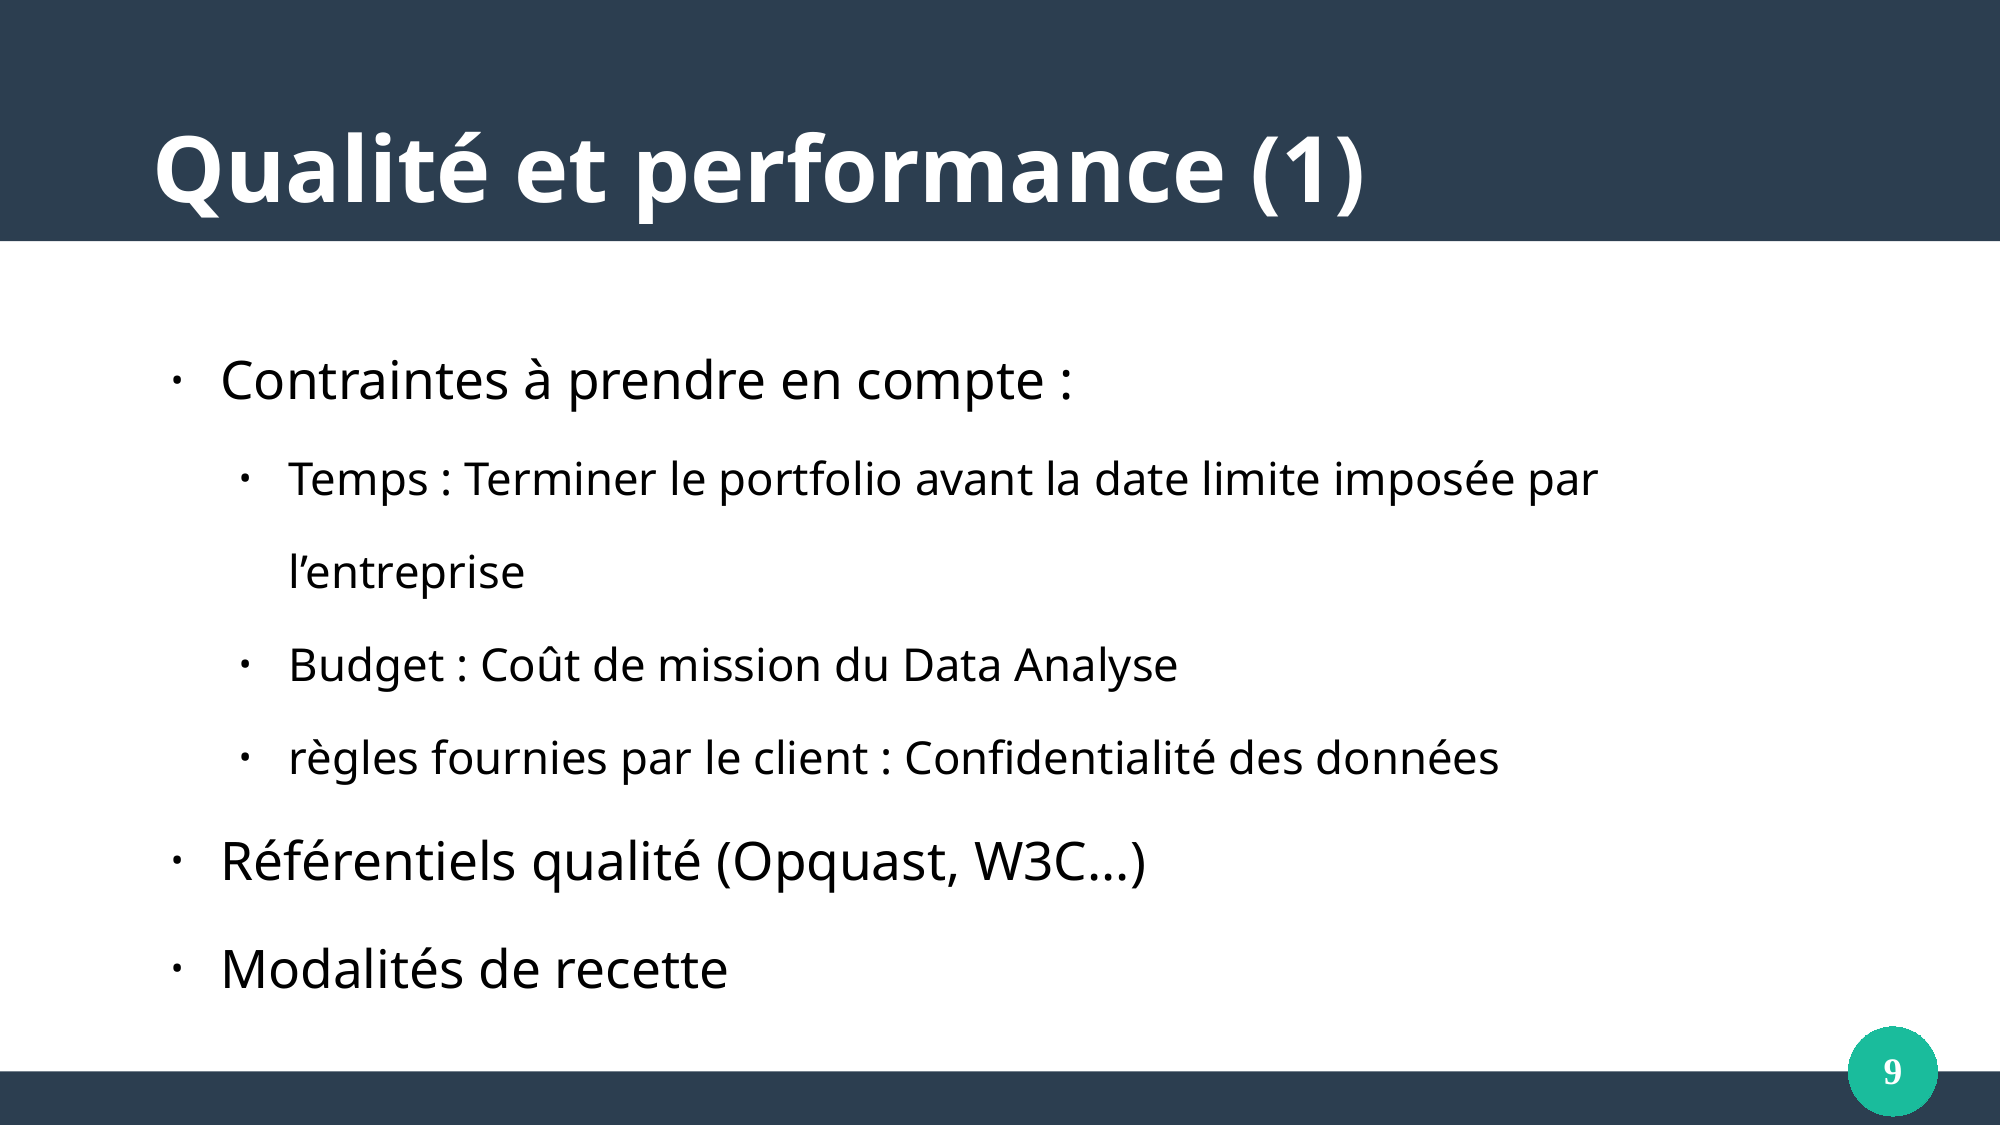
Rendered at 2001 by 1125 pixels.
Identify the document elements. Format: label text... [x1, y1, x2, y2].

list Contraintes à prendre en compte : Temps : Terminer le portfolio avant la date limite imposée par l’entreprise Budget : Coût de mission du Data Analyse règles fournies par le client : Confidentialité des données Référentiels qualité (Opquast, W3C...) Modalités de recette [137, 299, 1863, 1014]
title Qualité et performance (1) [137, 59, 1863, 278]
